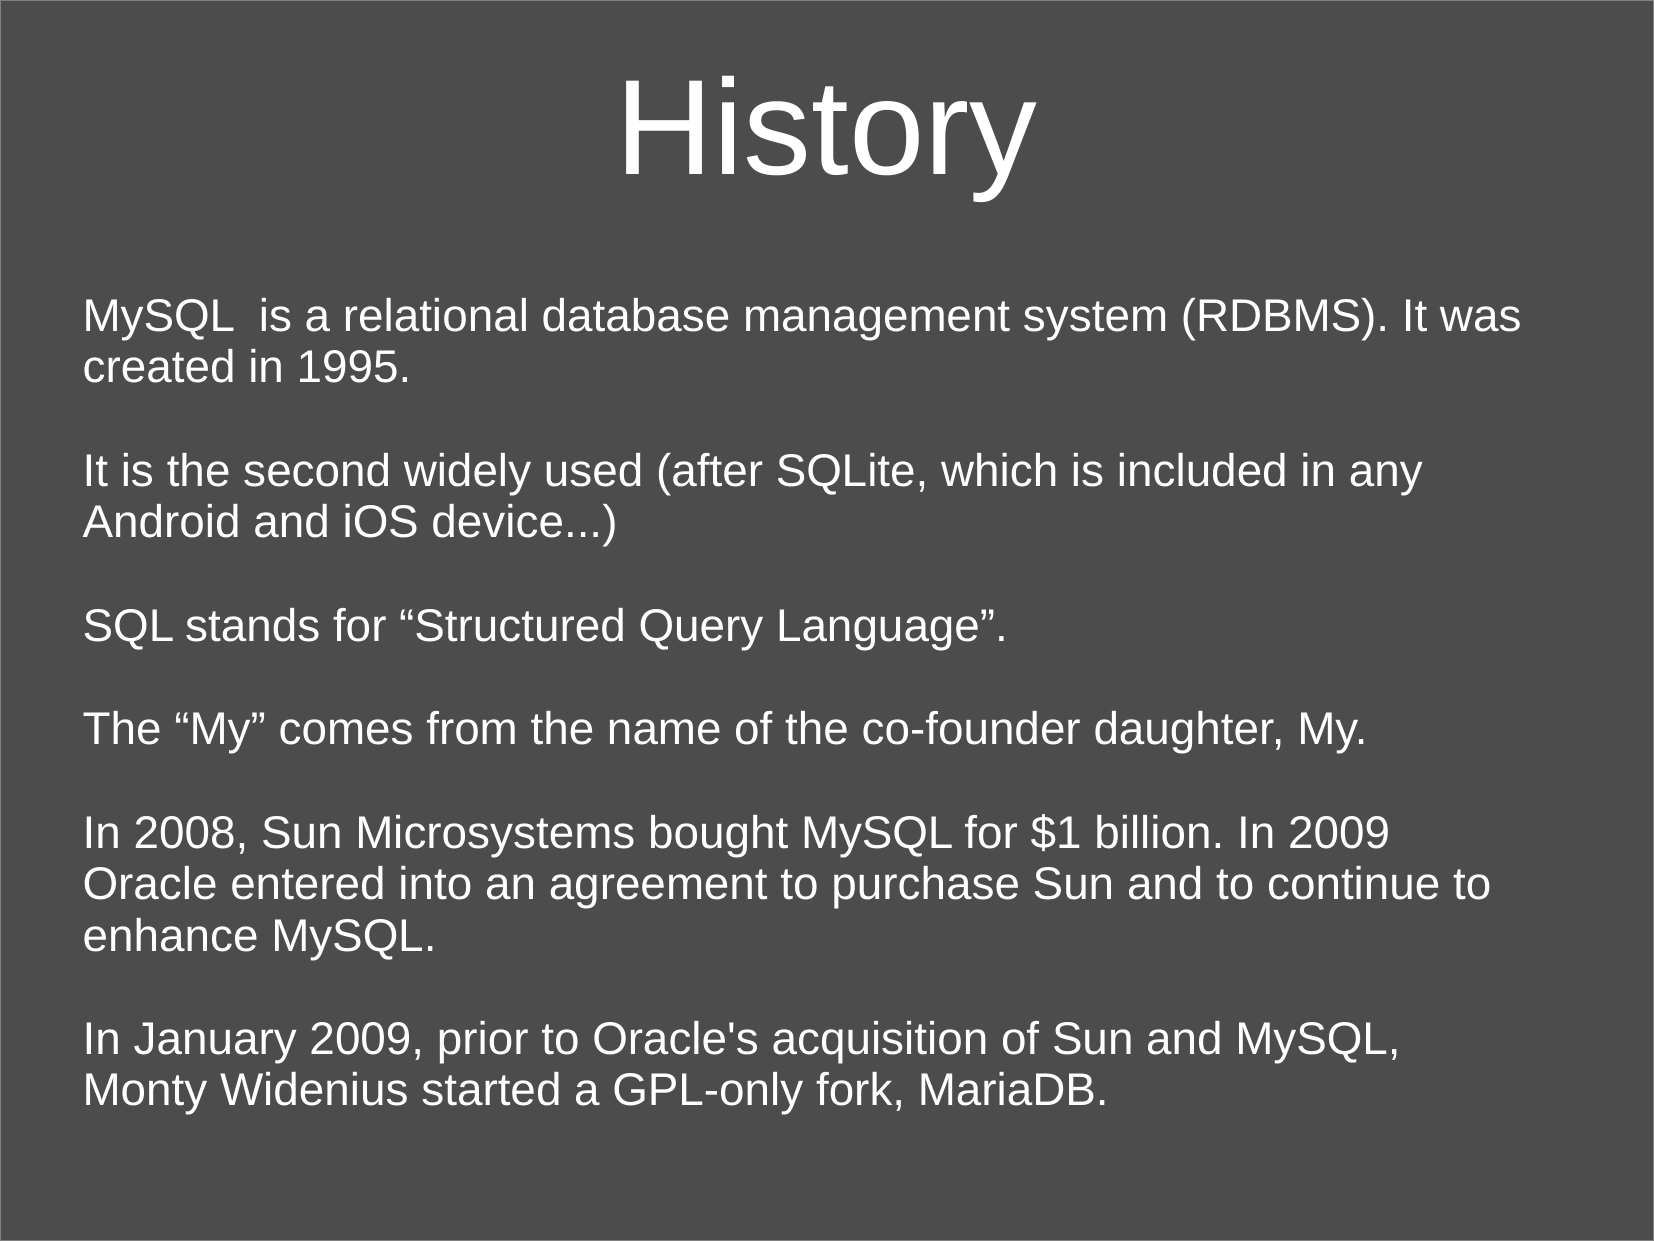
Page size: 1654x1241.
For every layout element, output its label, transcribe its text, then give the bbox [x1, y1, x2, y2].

title History [389, 49, 1264, 205]
list MySQL is a relational database management system (RDBMS). It was created in 1995. It is the second widely used (after SQLite, which is included in any Android and iOS device...) SQL stands for “Structured Query Language”. The “My” comes from the name of the co-founder daughter, My. In 2008, Sun Microsystems bought MySQL for $1 billion. In 2009 Oracle entered into an agreement to purchase Sun and to continue to enhance MySQL. In January 2009, prior to Oracle's acquisition of Sun and MySQL, Monty Widenius started a GPL-only fork, MariaDB. [82, 290, 1538, 1241]
